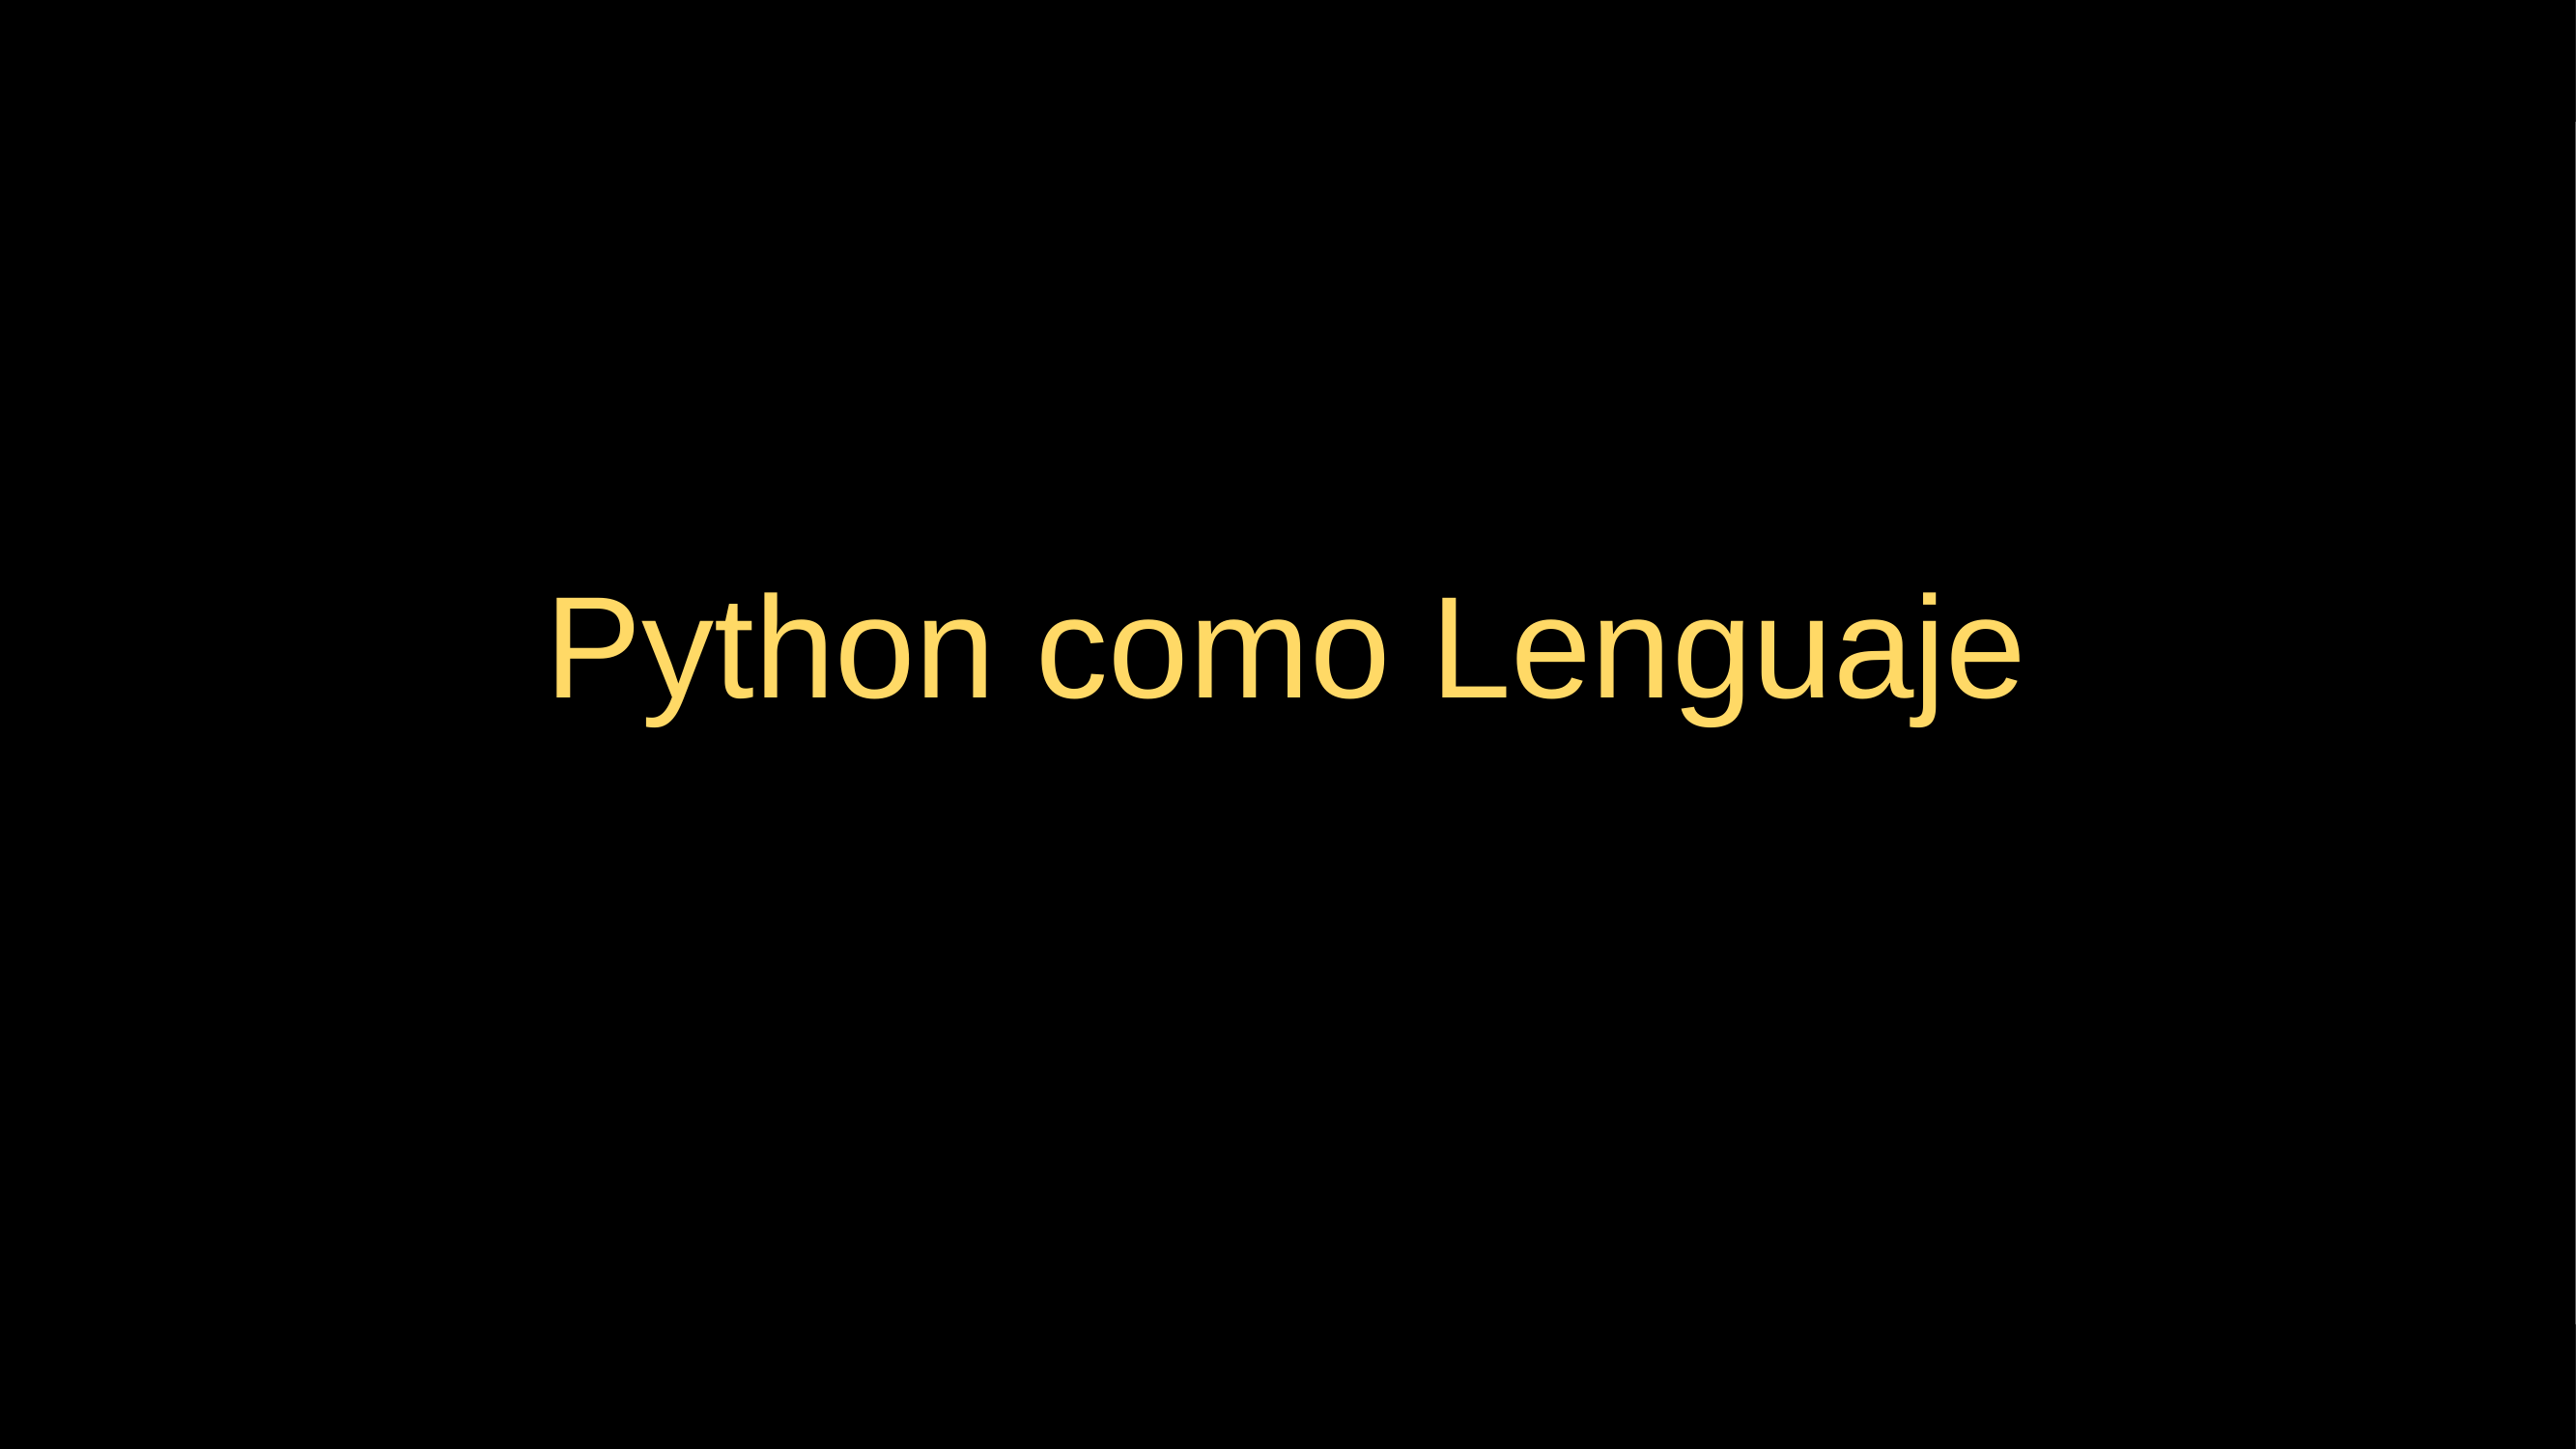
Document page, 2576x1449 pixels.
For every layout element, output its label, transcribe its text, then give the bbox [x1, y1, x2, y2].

title Python como Lenguaje [183, 243, 2391, 733]
